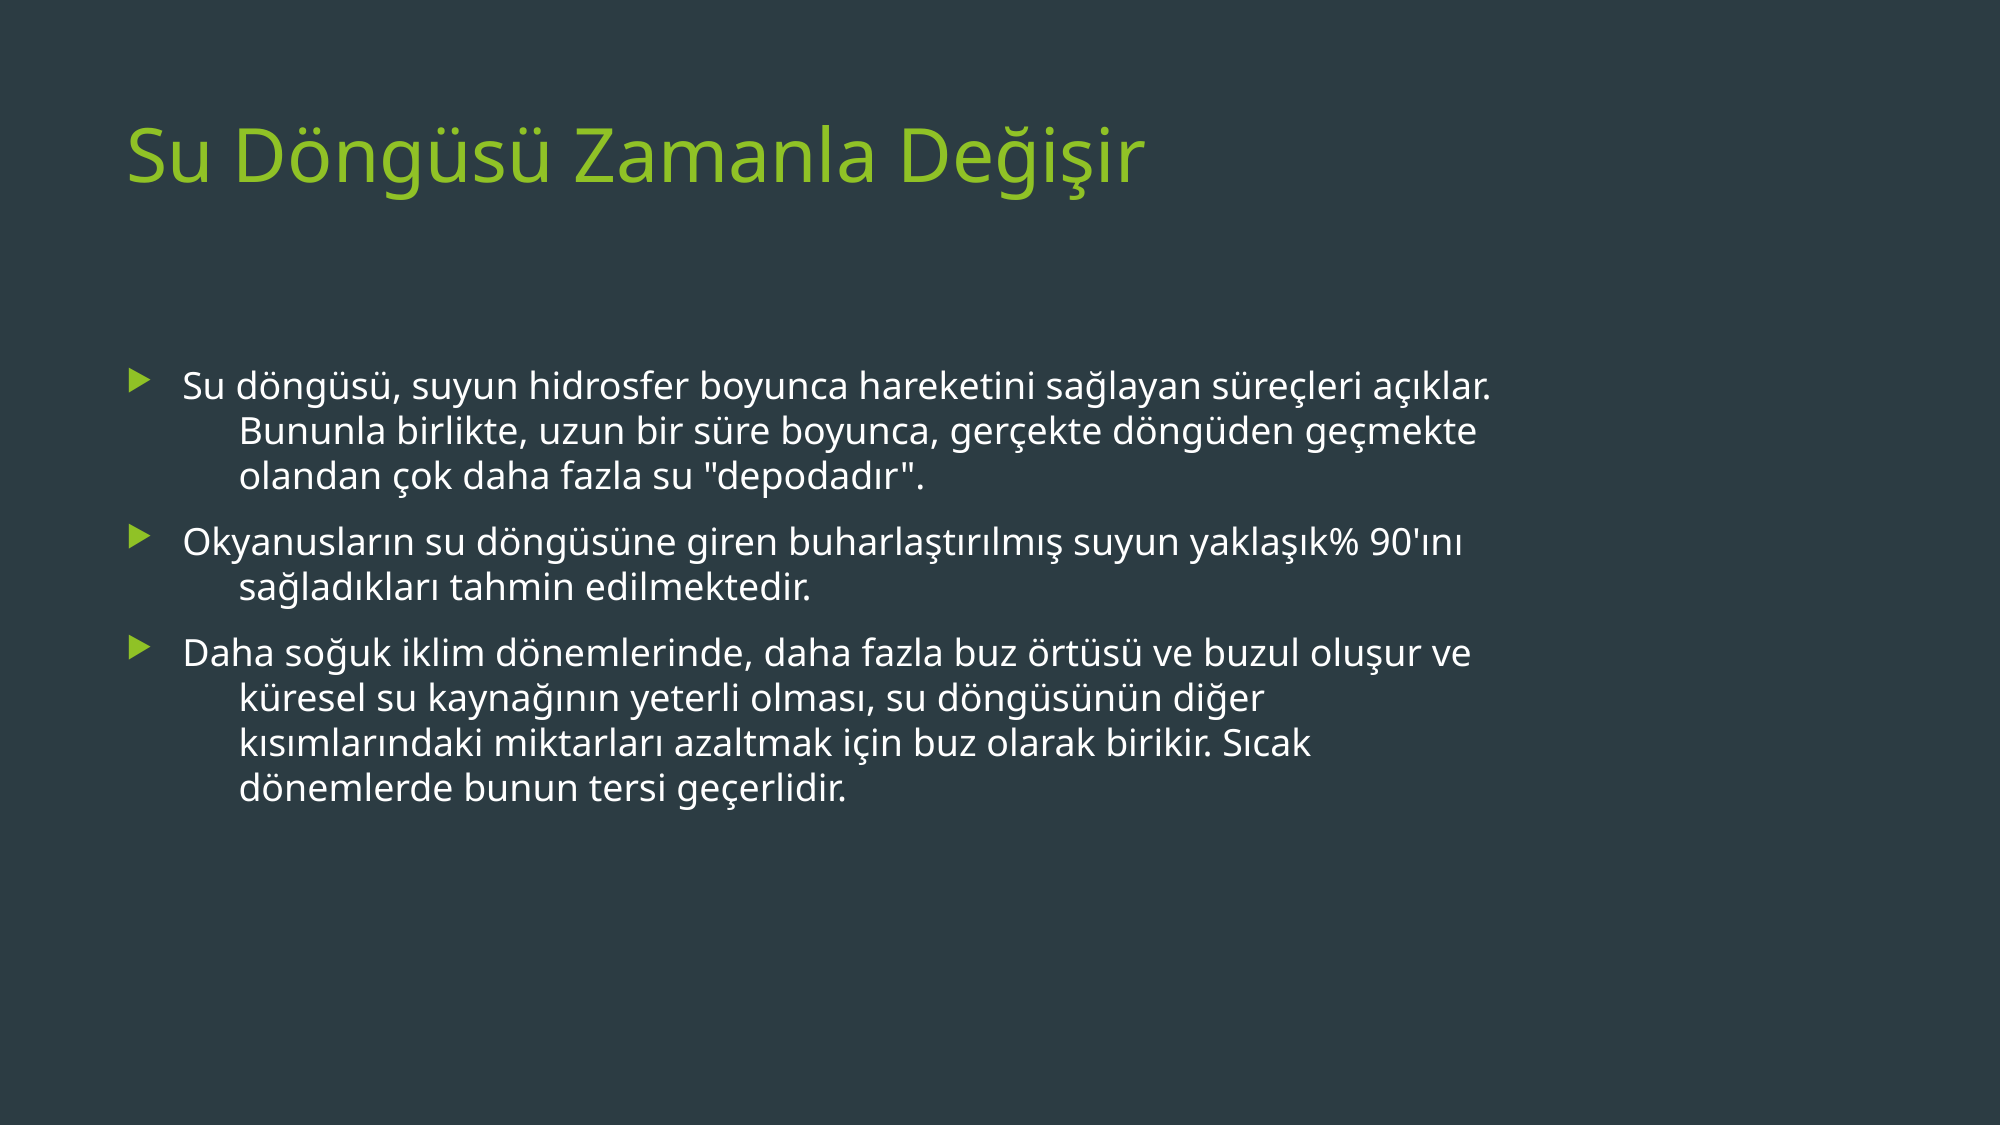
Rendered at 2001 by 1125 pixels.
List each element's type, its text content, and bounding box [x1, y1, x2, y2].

title Su Döngüsü Zamanla Değişir [111, 99, 1522, 317]
list Su döngüsü, suyun hidrosfer boyunca hareketini sağlayan süreçleri açıklar. Bununla birlikte, uzun bir süre boyunca, gerçekte döngüden geçmekte olandan çok daha fazla su "depodadır". Okyanusların su döngüsüne giren buharlaştırılmış suyun yaklaşık% 90'ını sağladıkları tahmin edilmektedir. Daha soğuk iklim dönemlerinde, daha fazla buz örtüsü ve buzul oluşur ve küresel su kaynağının yeterli olması, su döngüsünün diğer kısımlarındaki miktarları azaltmak için buz olarak birikir. Sıcak dönemlerde bunun tersi geçerlidir. [111, 354, 1522, 992]
